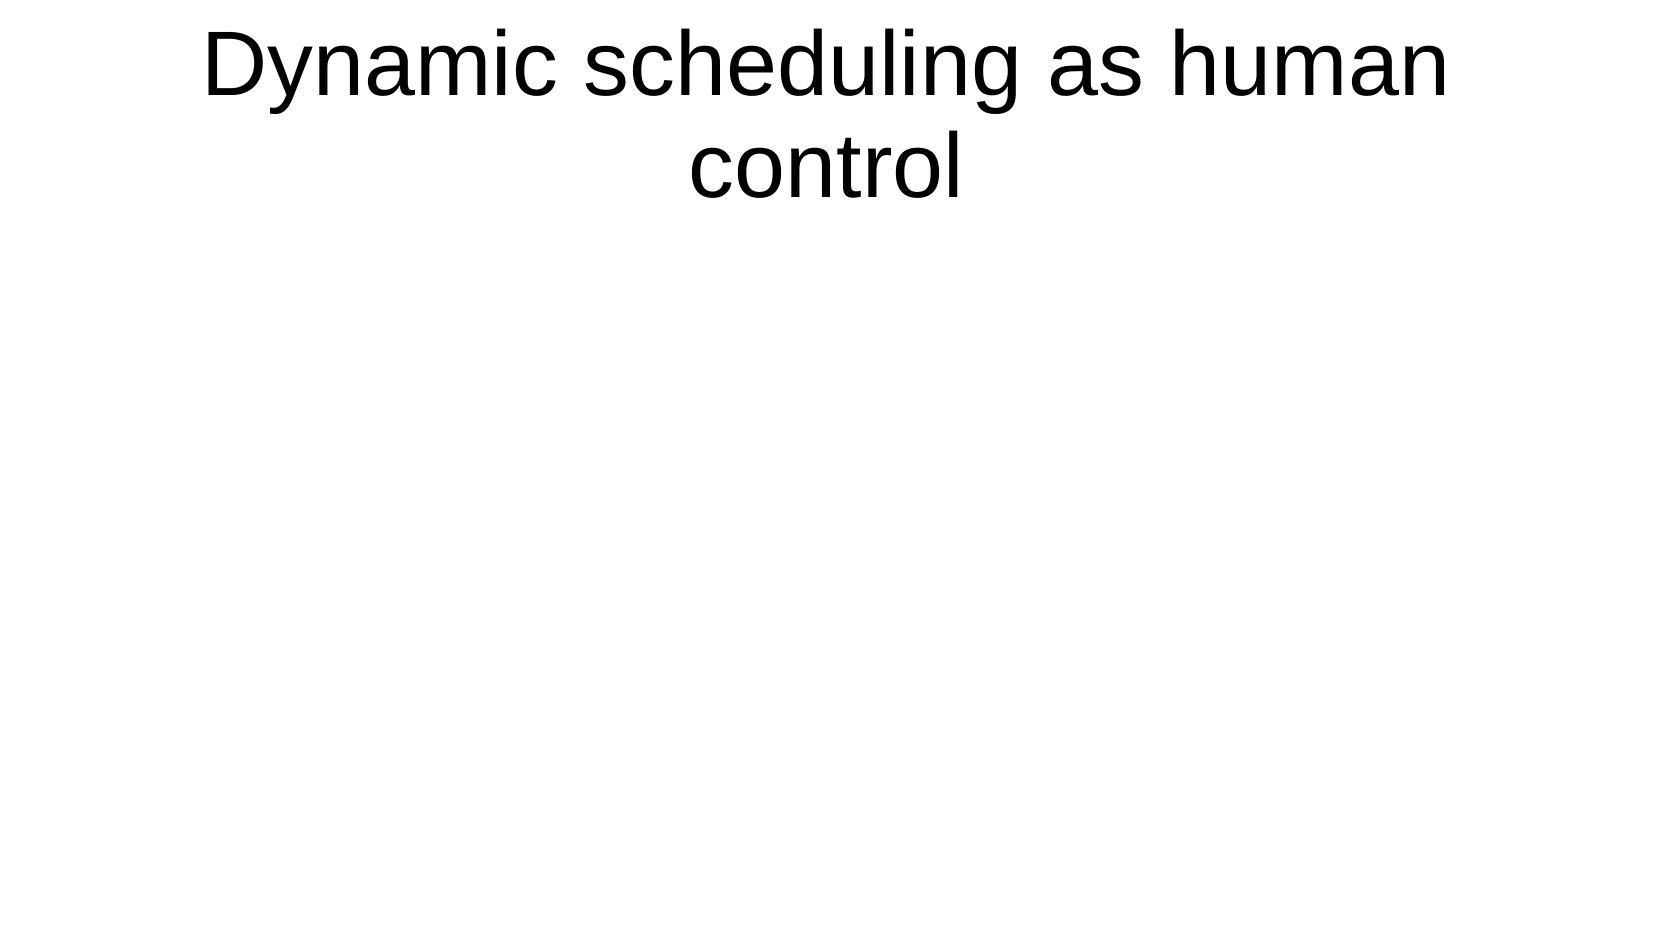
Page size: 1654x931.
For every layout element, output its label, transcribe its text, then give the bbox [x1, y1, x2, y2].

title Dynamic scheduling as human control [82, 12, 1571, 218]
